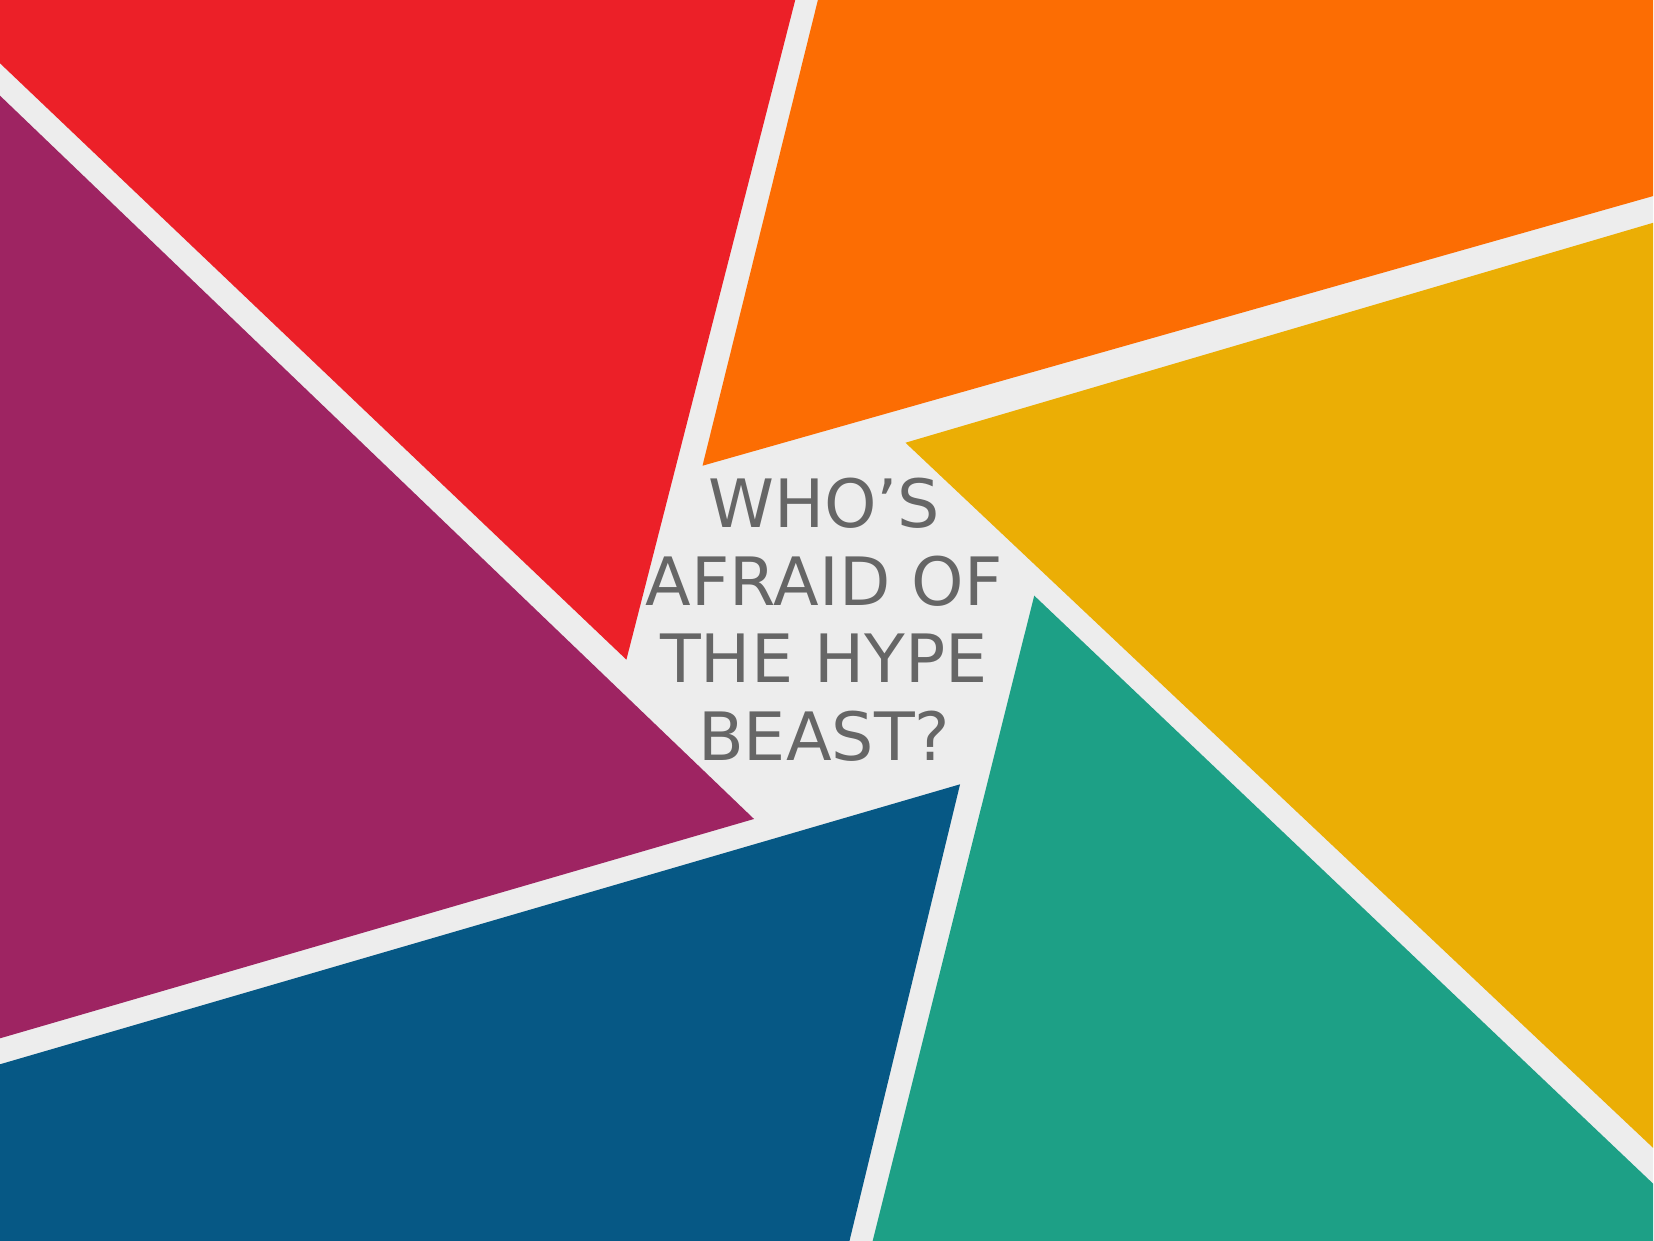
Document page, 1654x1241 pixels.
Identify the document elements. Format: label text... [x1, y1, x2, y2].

subtitle WHO’S AFRAID OF THE HYPE BEAST? [614, 418, 1035, 824]
